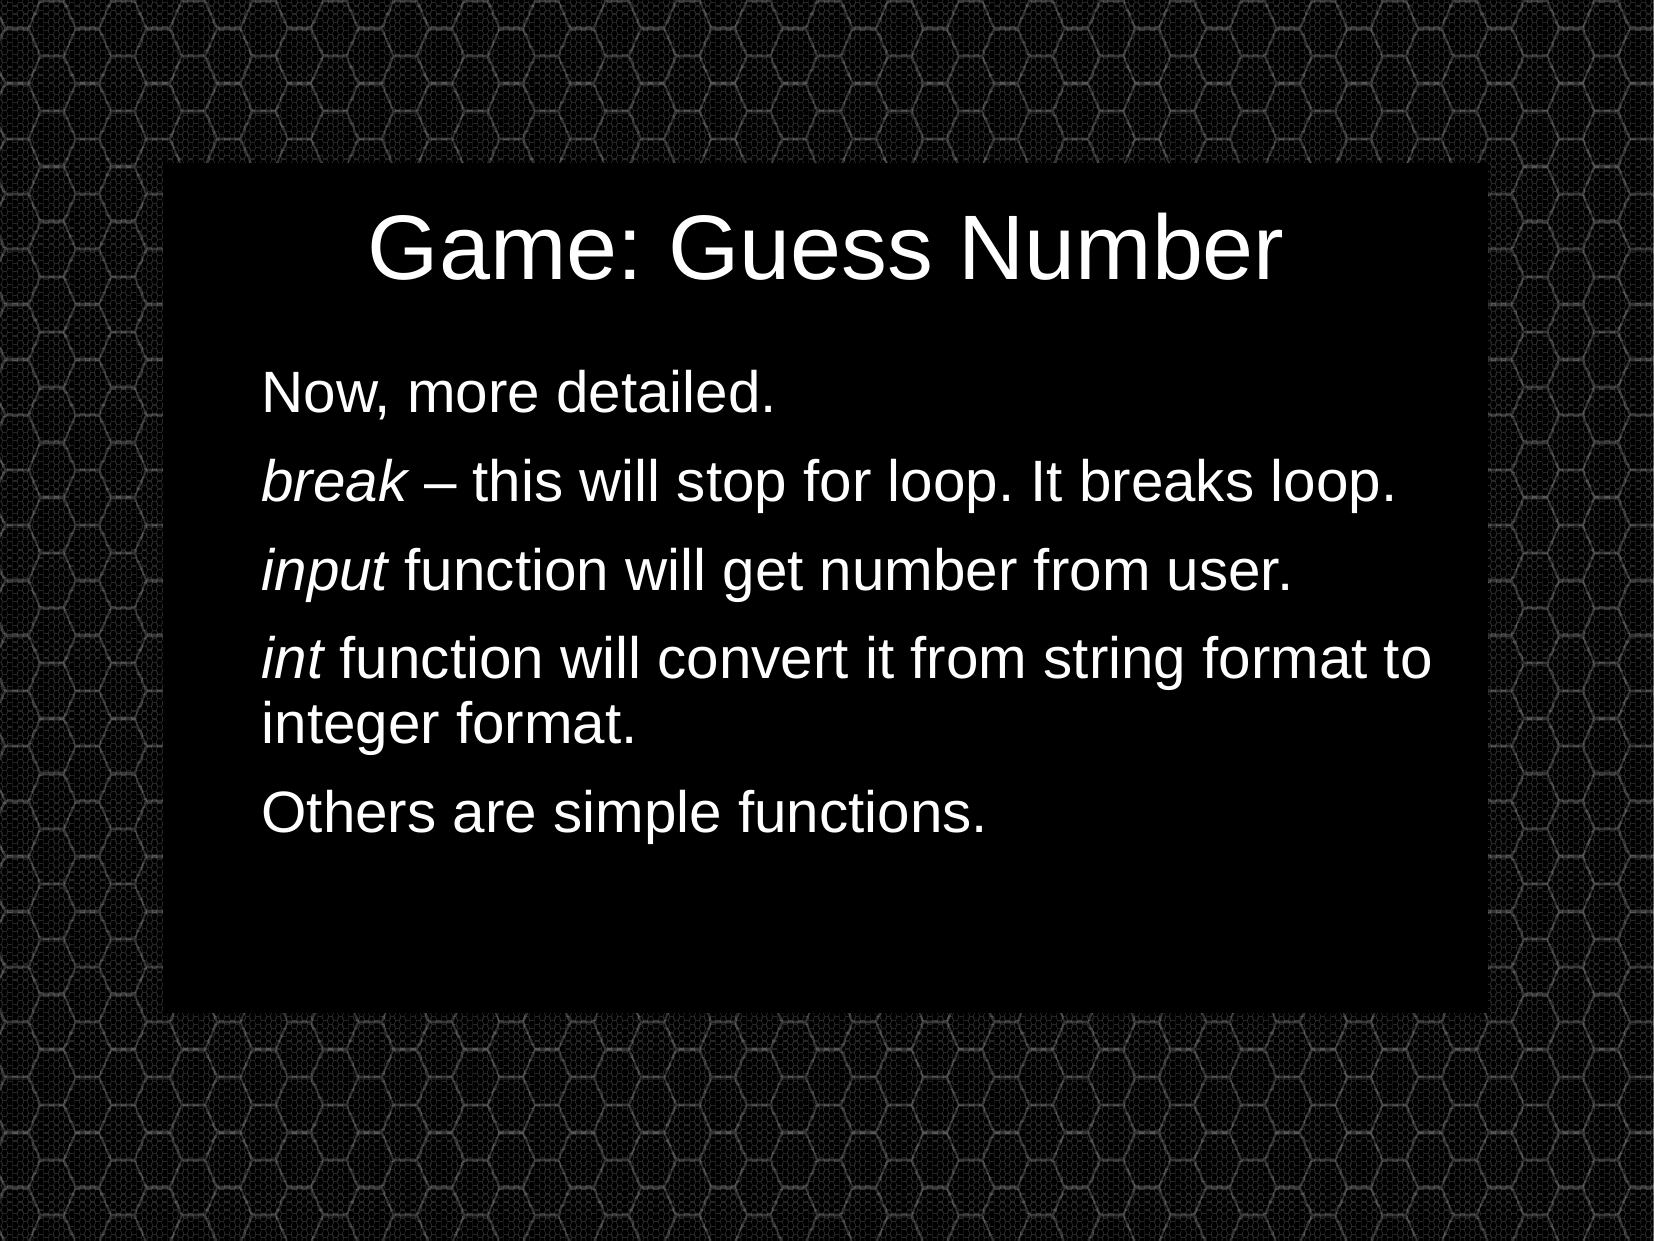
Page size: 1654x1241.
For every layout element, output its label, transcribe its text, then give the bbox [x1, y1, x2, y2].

picture [0, 0, 1654, 1241]
title Game: Guess Number [82, 165, 1571, 331]
list Now, more detailed. break – this will stop for loop. It breaks loop. input function will get number from user. int function will convert it from string format to integer format. Others are simple functions. [120, 360, 1501, 1010]
